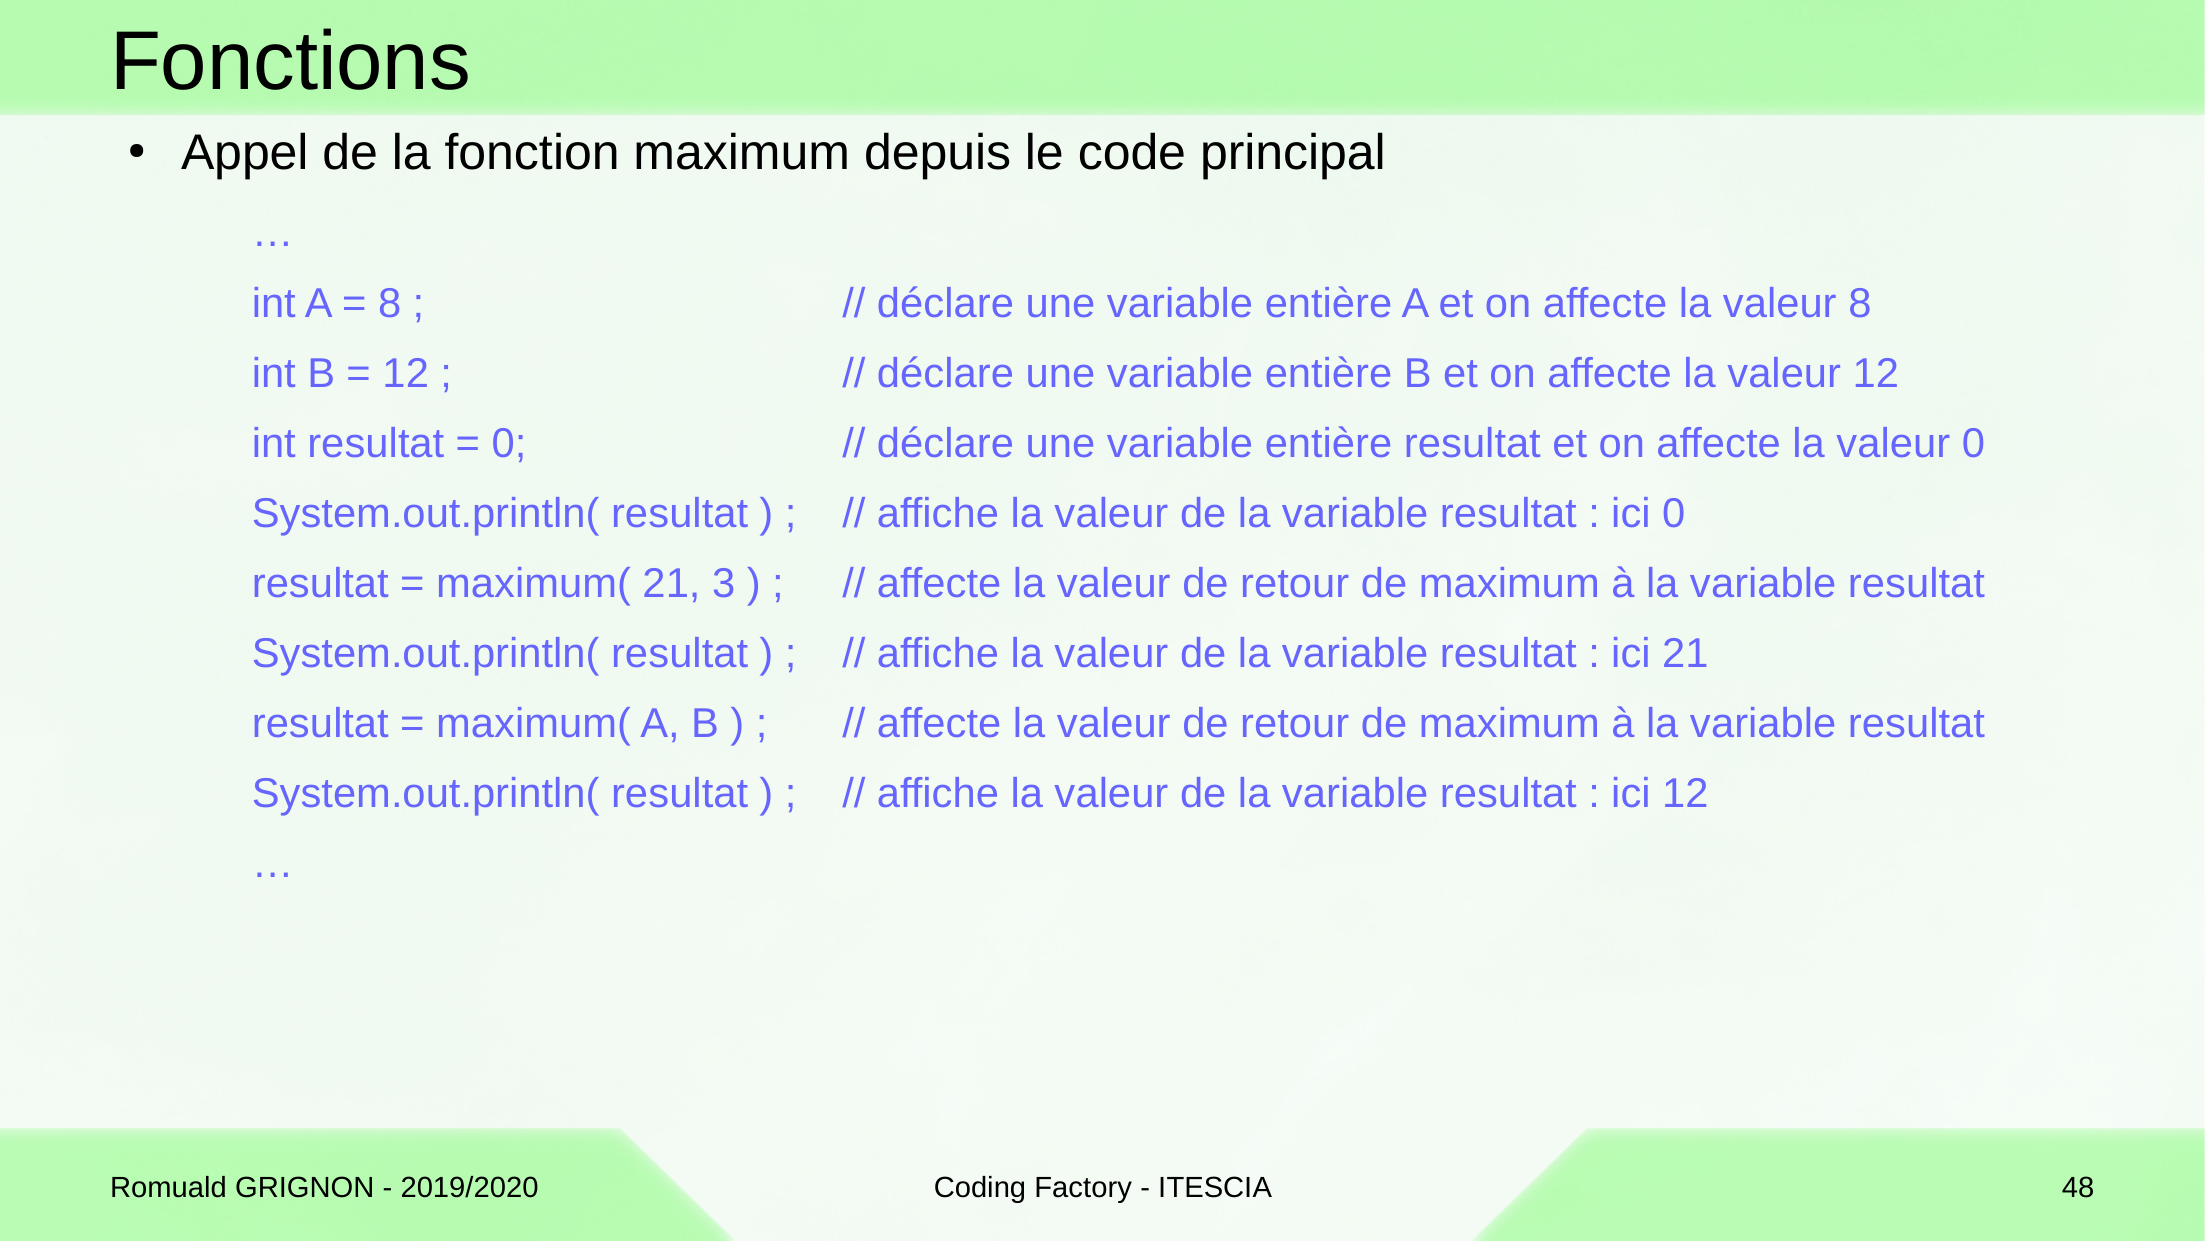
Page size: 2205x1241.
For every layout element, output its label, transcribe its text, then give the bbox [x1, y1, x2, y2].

title Fonctions [110, 49, 2095, 194]
list Appel de la fonction maximum depuis le code principal … int A = 8 ; // déclare une variable entière A et on affecte la valeur 8 int B = 12 ; // déclare une variable entière B et on affecte la valeur 12 int resultat = 0; // déclare une variable entière resultat et on affecte la valeur 0 System.out.println( resultat ) ; // affiche la valeur de la variable resultat : ici 0 resultat = maximum( 21, 3 ) ; // affecte la valeur de retour de maximum à la variable resultat System.out.println( resultat ) ; // affiche la valeur de la variable resultat : ici 21 resultat = maximum( A, B ) ; // affecte la valeur de retour de maximum à la variable resultat System.out.println( resultat ) ; // affiche la valeur de la variable resultat : ici 12 … [110, 194, 2095, 961]
picture [0, 0, 2205, 1241]
